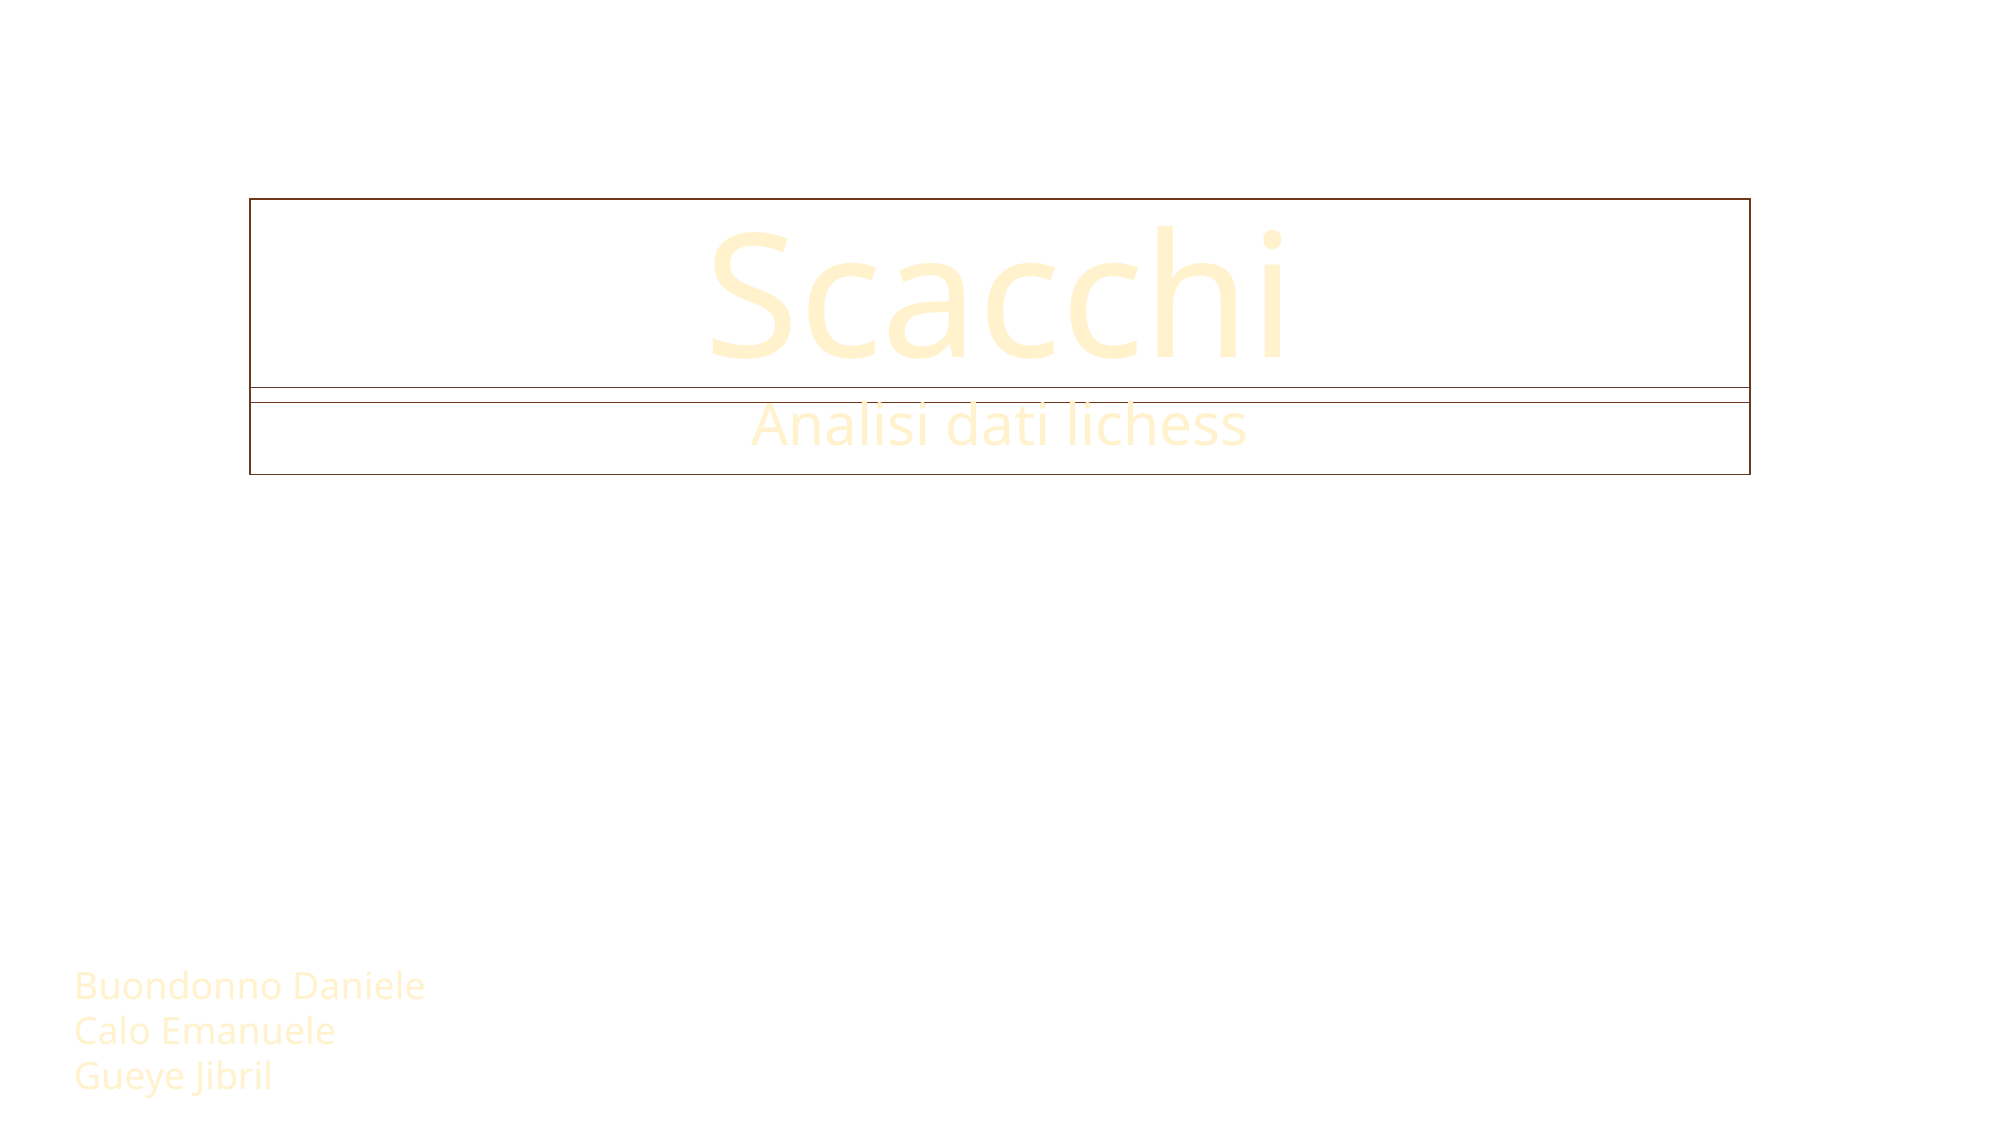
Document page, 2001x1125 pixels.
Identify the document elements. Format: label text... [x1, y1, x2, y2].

subtitle Analisi dati lichess [249, 387, 1750, 475]
title Scacchi [249, 199, 1750, 387]
text_box Buondonno Daniele Calo Emanuele Gueye Jibril [58, 955, 597, 1107]
